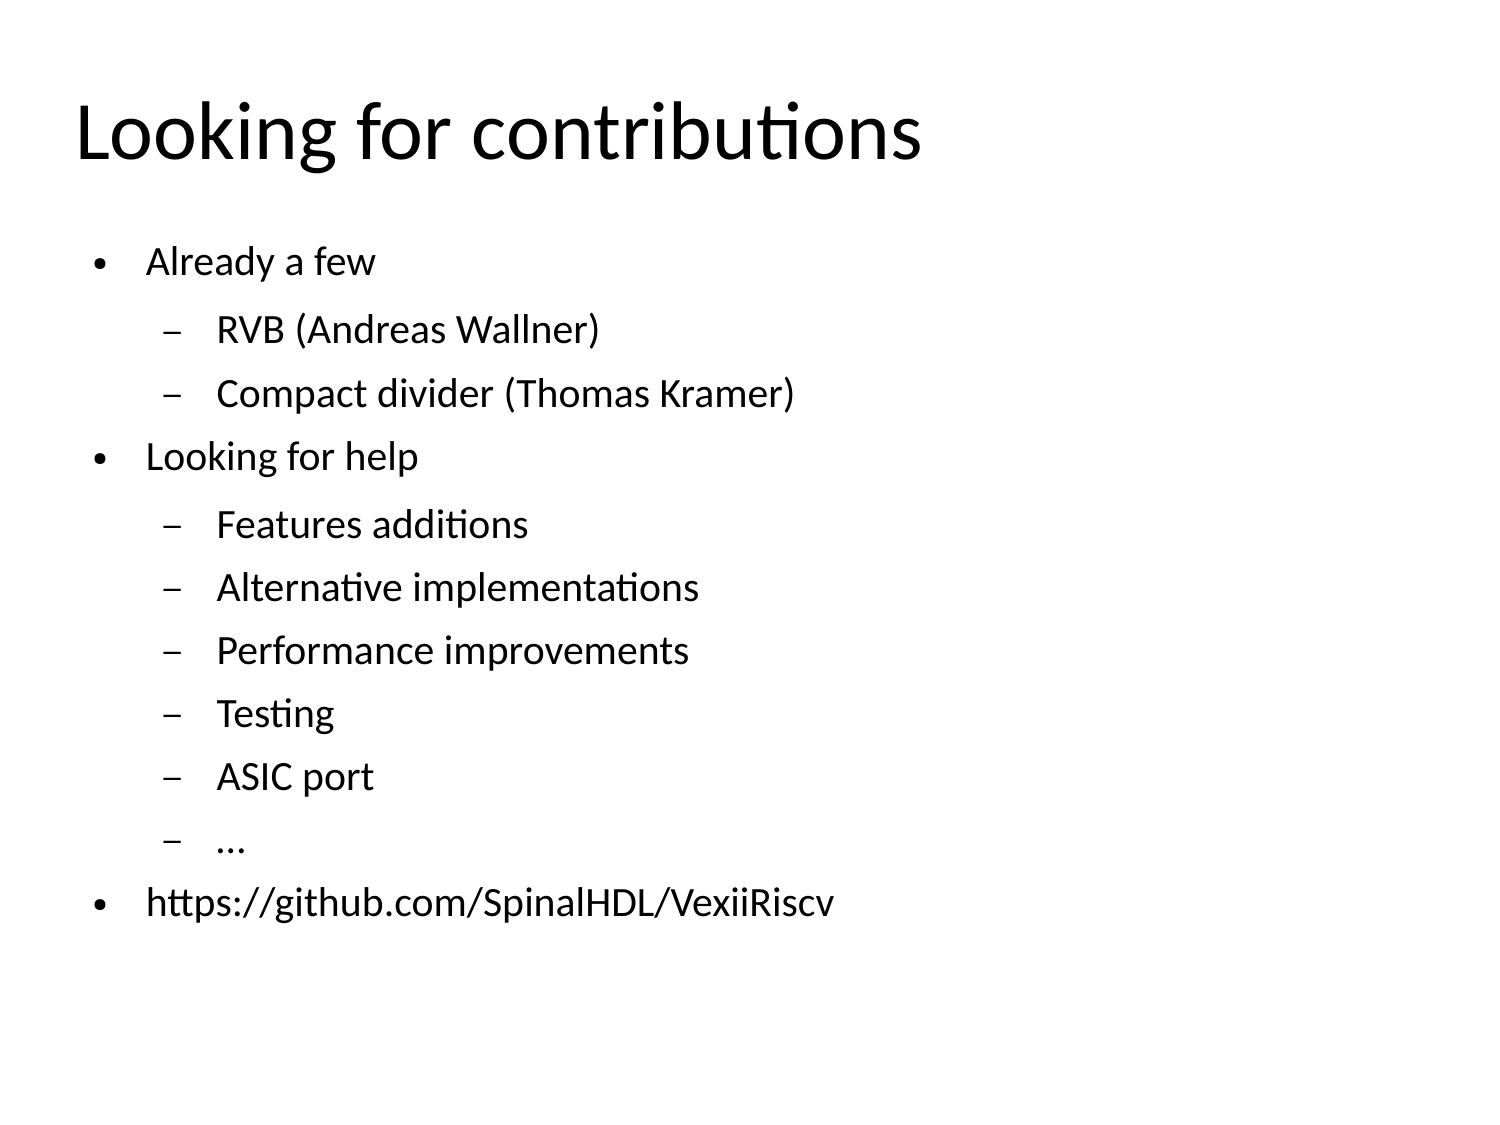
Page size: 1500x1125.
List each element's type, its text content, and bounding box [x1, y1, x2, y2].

title Looking for contributions [75, 44, 1425, 174]
list Already a few RVB (Andreas Wallner) Compact divider (Thomas Kramer) Looking for help Features additions Alternative implementations Performance improvements Testing ASIC port … https://github.com/SpinalHDL/VexiiRiscv [75, 174, 1500, 1125]
